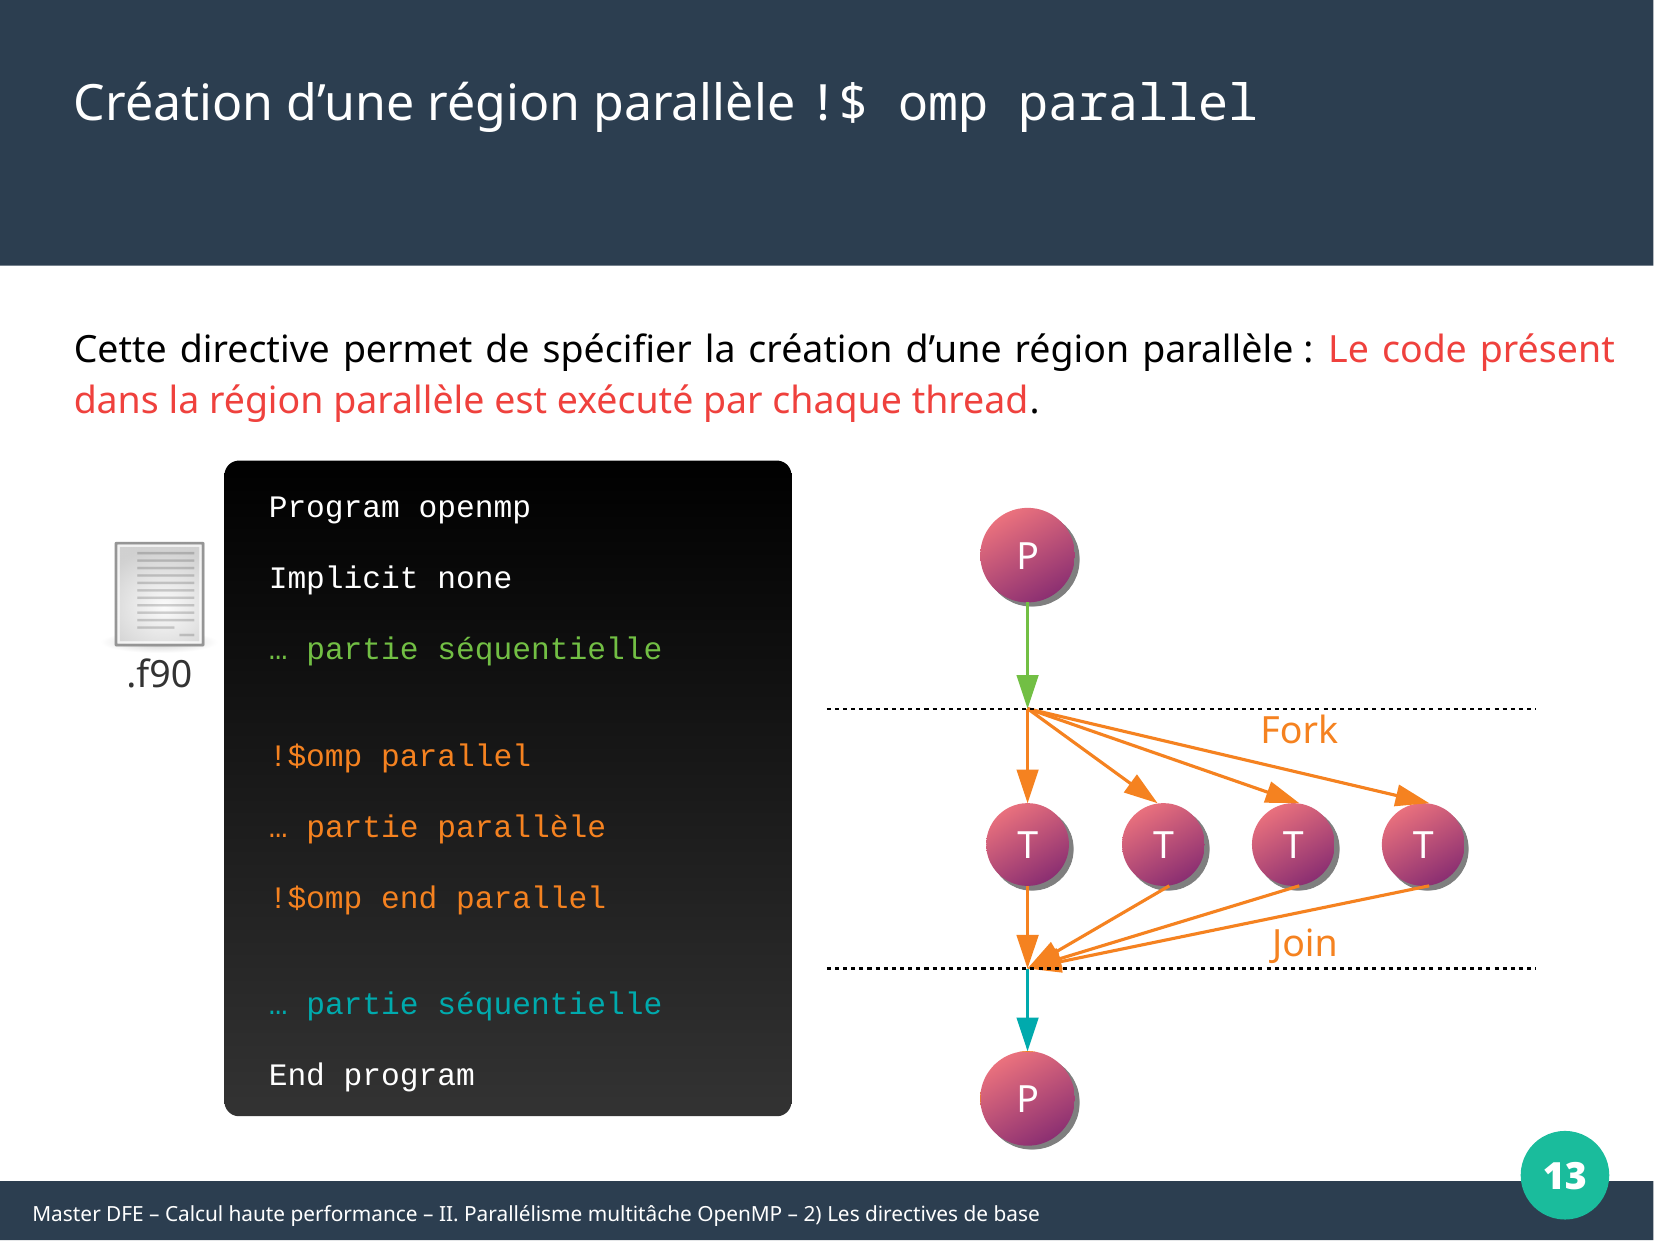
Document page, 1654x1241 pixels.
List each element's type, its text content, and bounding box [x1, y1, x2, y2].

text_box P [980, 507, 1075, 603]
text_box T [986, 803, 1069, 886]
text_box Join [1151, 908, 1459, 975]
text_box Cette directive permet de spécifier la création d’une région parallèle : Le code présent dans la région parallèle est exécuté par chaque thread. [59, 314, 1630, 584]
text_box Fork [1145, 696, 1453, 762]
text_box T [1381, 803, 1465, 886]
text_box Program openmp Implicit none … partie séquentielle !$omp parallel … partie parallèle !$omp end parallel … partie séquentielle End program [254, 484, 745, 1103]
text_box Création d’une région parallèle !$ omp parallel [59, 59, 1477, 142]
text_box Master DFE – Calcul haute performance – II. Parallélisme multitâche OpenMP – 2) Les directives de base [17, 1191, 1436, 1235]
text_box T [1122, 803, 1205, 886]
text_box .f90 [82, 640, 237, 706]
text_box T [1251, 803, 1335, 886]
text_box P [980, 1051, 1075, 1146]
picture [100, 537, 219, 640]
text_box [224, 460, 792, 1117]
